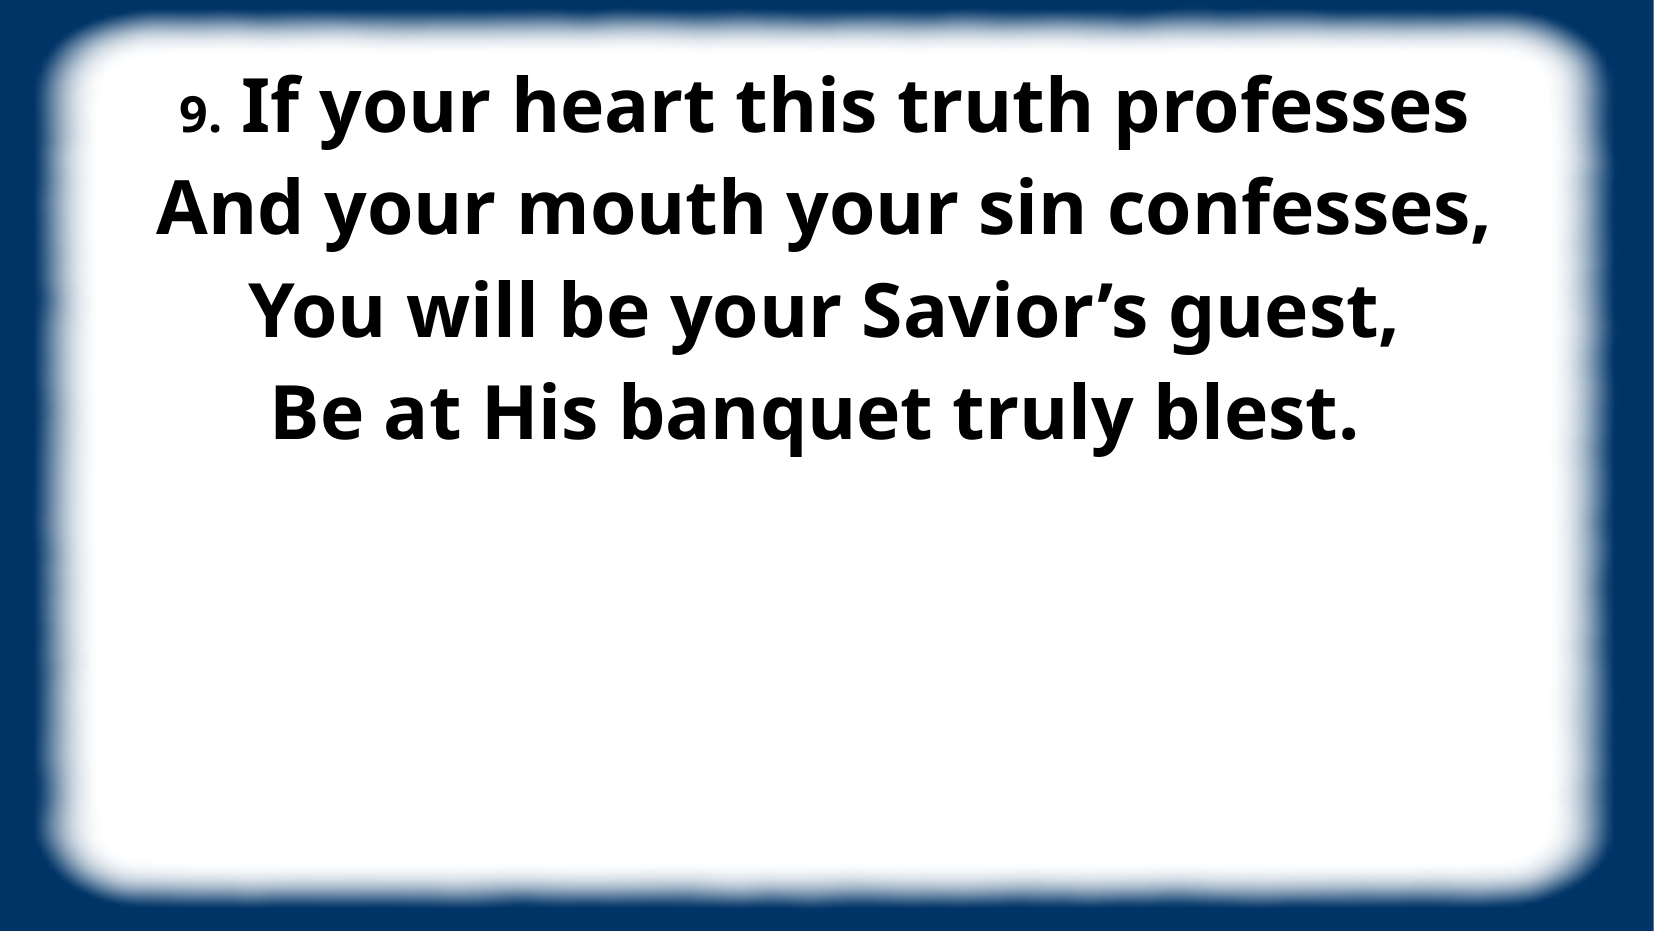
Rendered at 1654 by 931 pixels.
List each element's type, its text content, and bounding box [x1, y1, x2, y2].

text_box 9. If your heart this truth professes And your mouth your sin confesses, You will be your Savior’s guest, Be at His banquet truly blest. [105, 45, 1546, 460]
picture [0, 0, 1654, 931]
